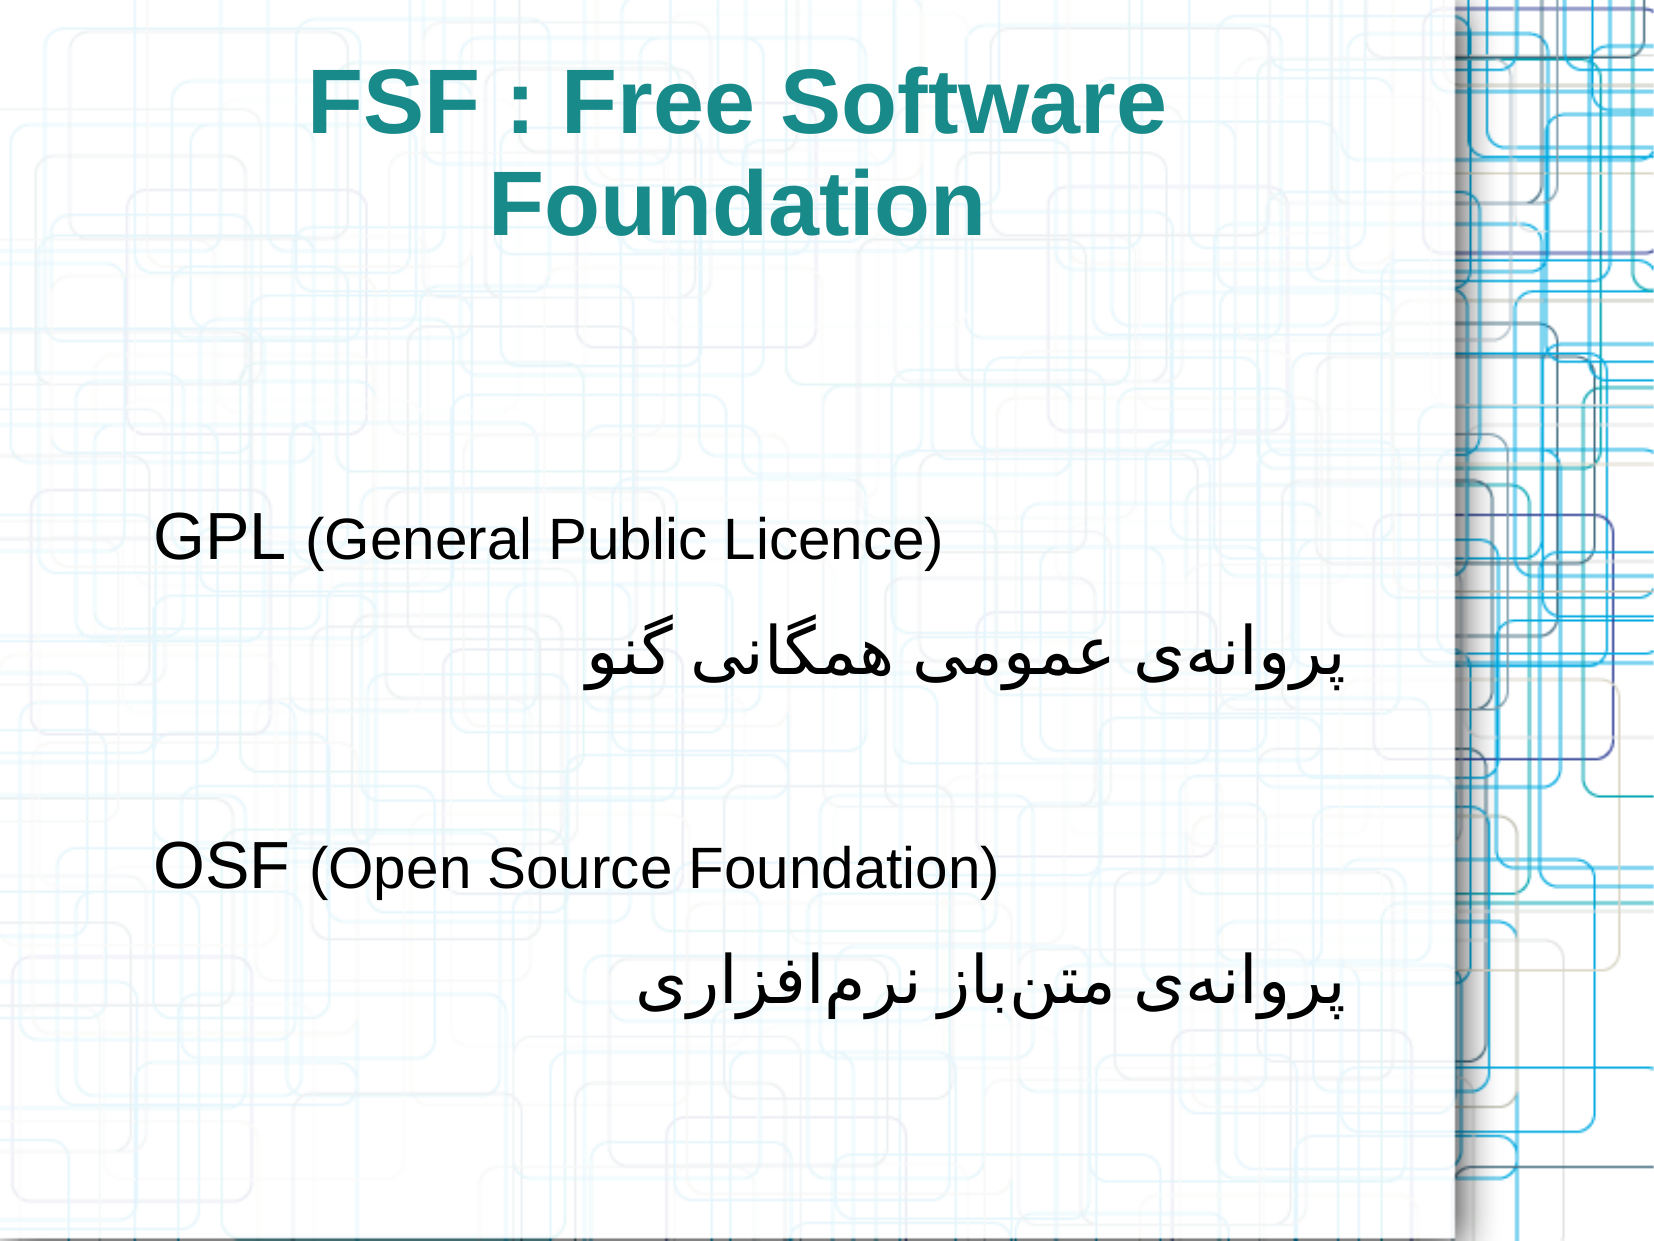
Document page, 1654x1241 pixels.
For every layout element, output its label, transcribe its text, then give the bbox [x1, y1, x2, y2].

list GPL (General Public Licence) پروانه‌ی عمومی همگانی گنو OSF (Open Source Foundation) پروانه‌ی متن‌باز نرم‌افزاری [82, 290, 1418, 1109]
picture [0, 0, 1654, 1241]
title FSF : Free Software Foundation [59, 49, 1418, 257]
